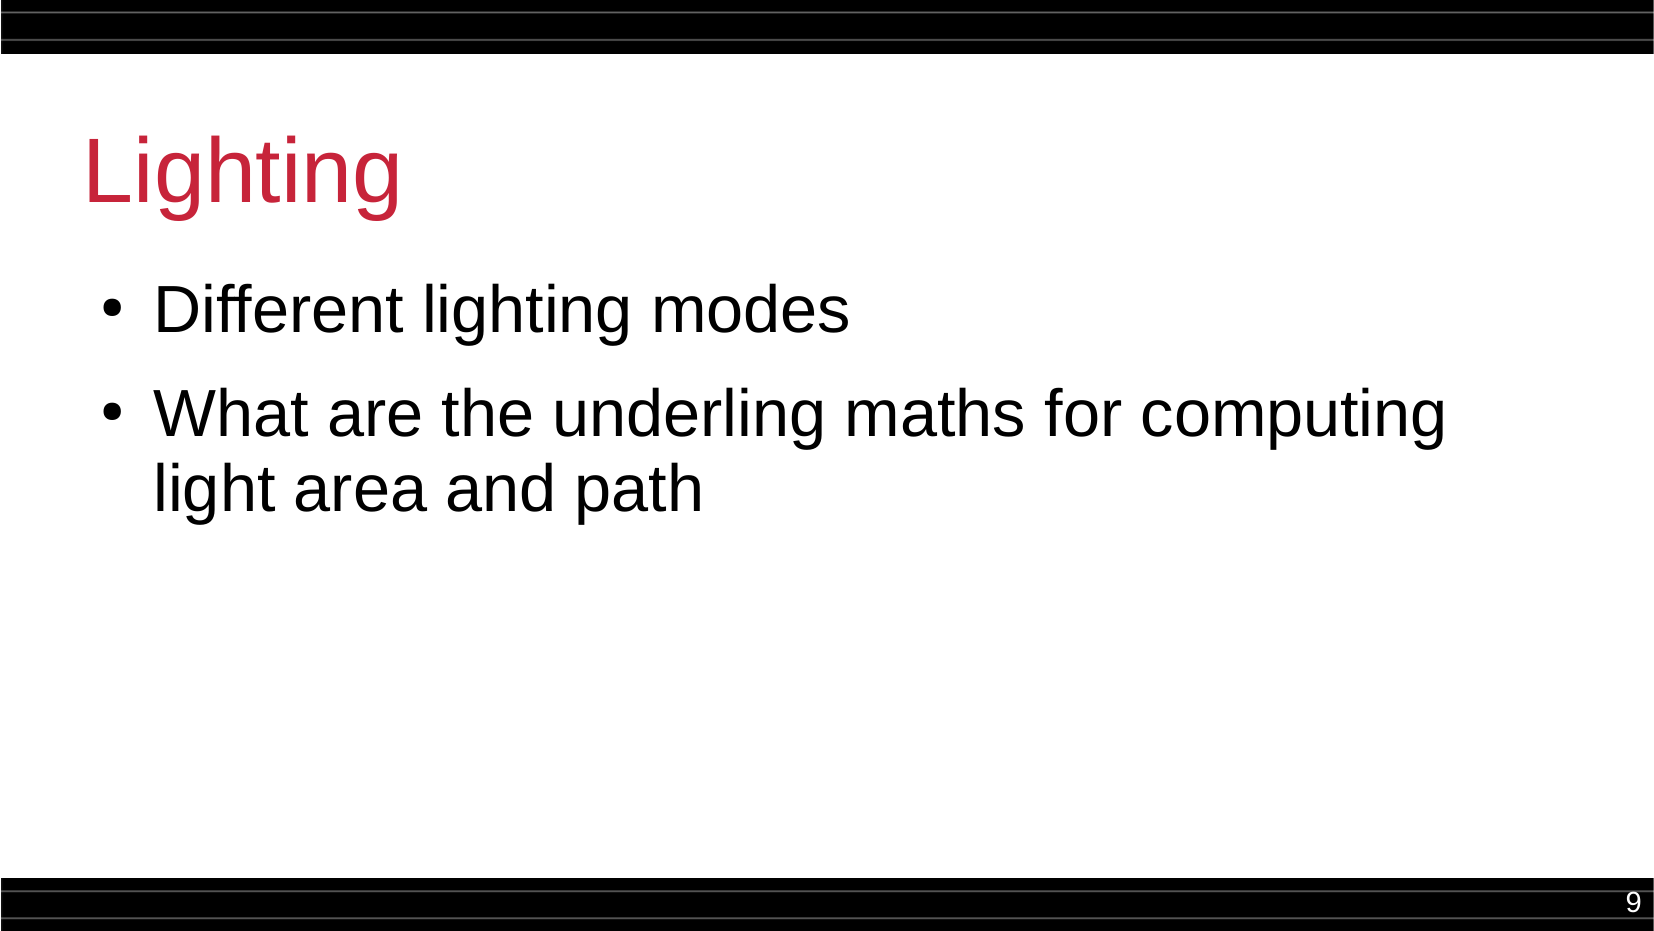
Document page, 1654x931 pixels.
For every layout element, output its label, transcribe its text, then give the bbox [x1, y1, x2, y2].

picture [1, 878, 1654, 931]
picture [1, 0, 1654, 54]
list Different lighting modes What are the underling maths for computing light area and path [82, 271, 1571, 758]
title Lighting [82, 92, 1571, 249]
